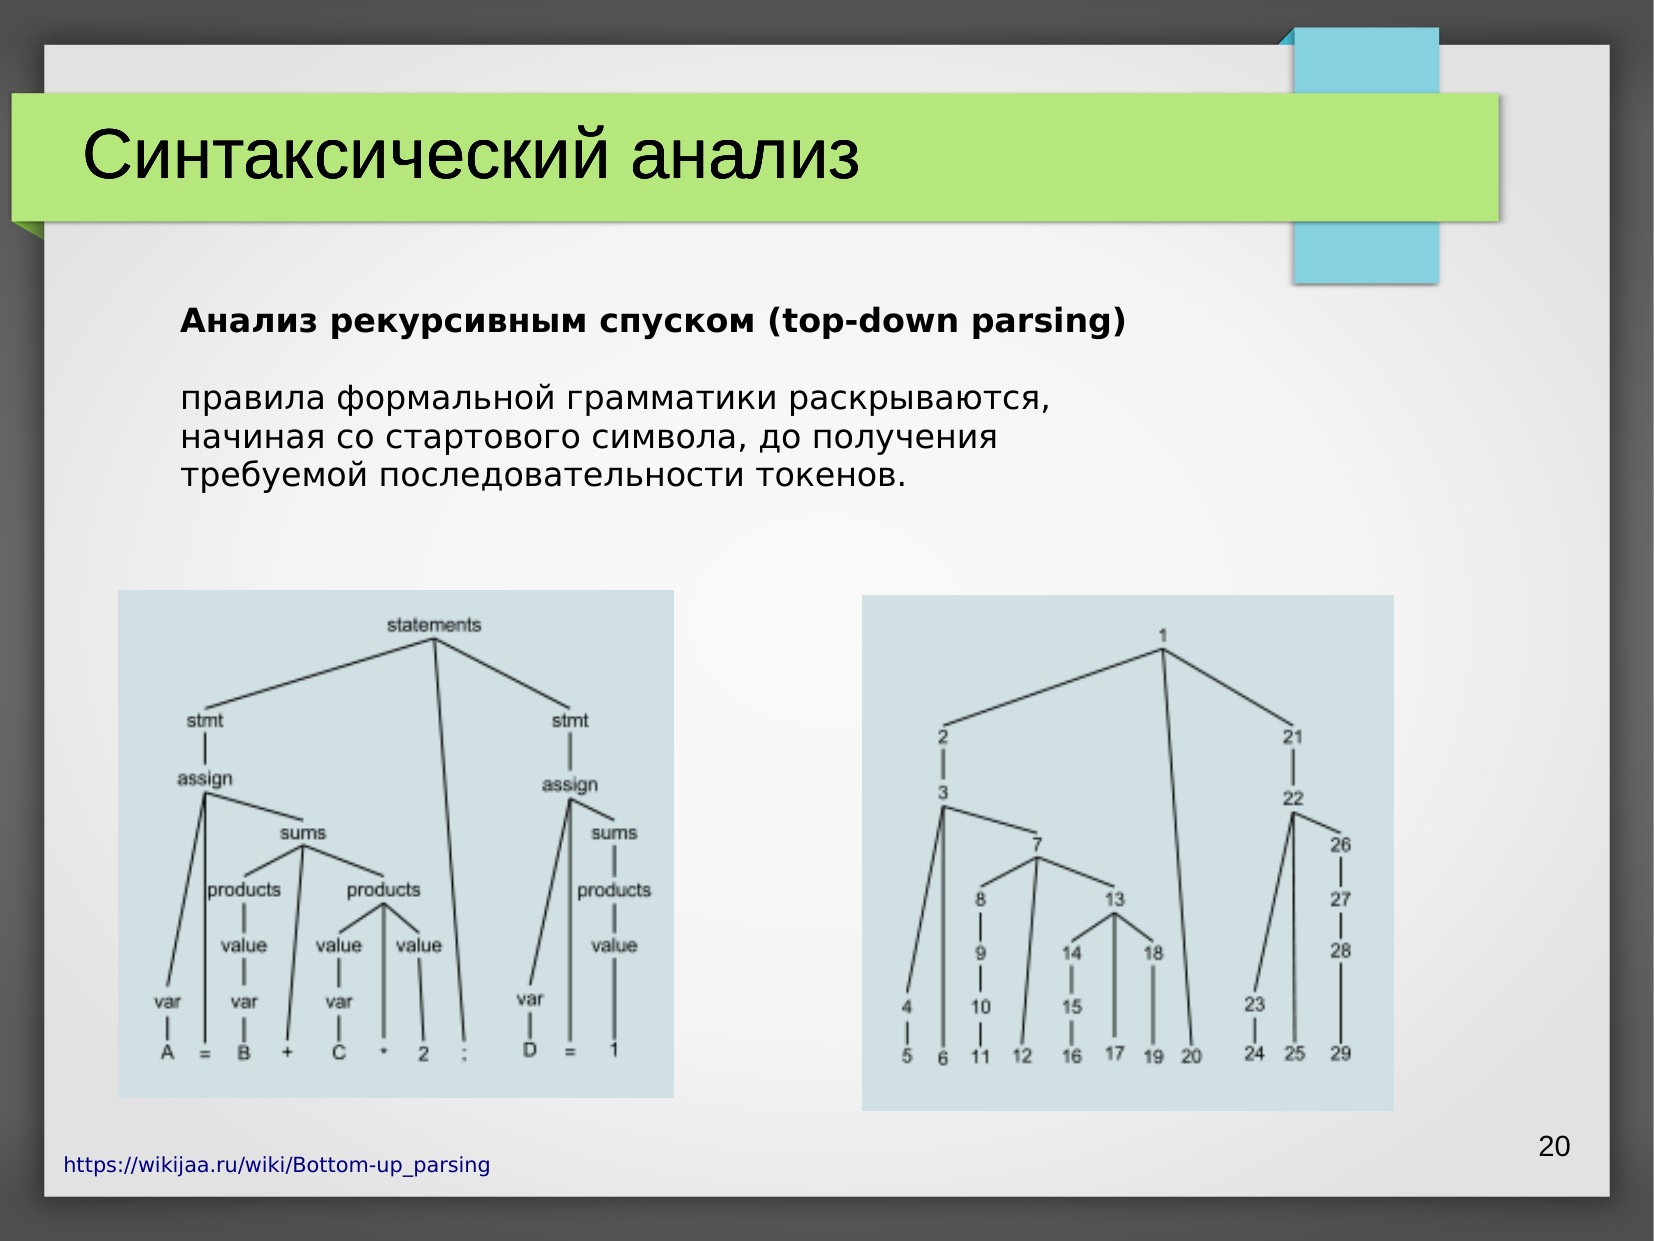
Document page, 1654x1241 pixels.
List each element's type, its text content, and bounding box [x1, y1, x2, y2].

text_box Анализ рекурсивным спуском (top-down parsing) правила формальной грамматики раскрываются, начиная со стартового символа, до получения требуемой последовательности токенов. [165, 294, 1158, 502]
picture [0, 0, 1654, 1241]
text_box https://wikijaa.ru/wiki/Bottom-up_parsing [48, 1145, 544, 1185]
title Синтаксический анализ [82, 114, 993, 194]
